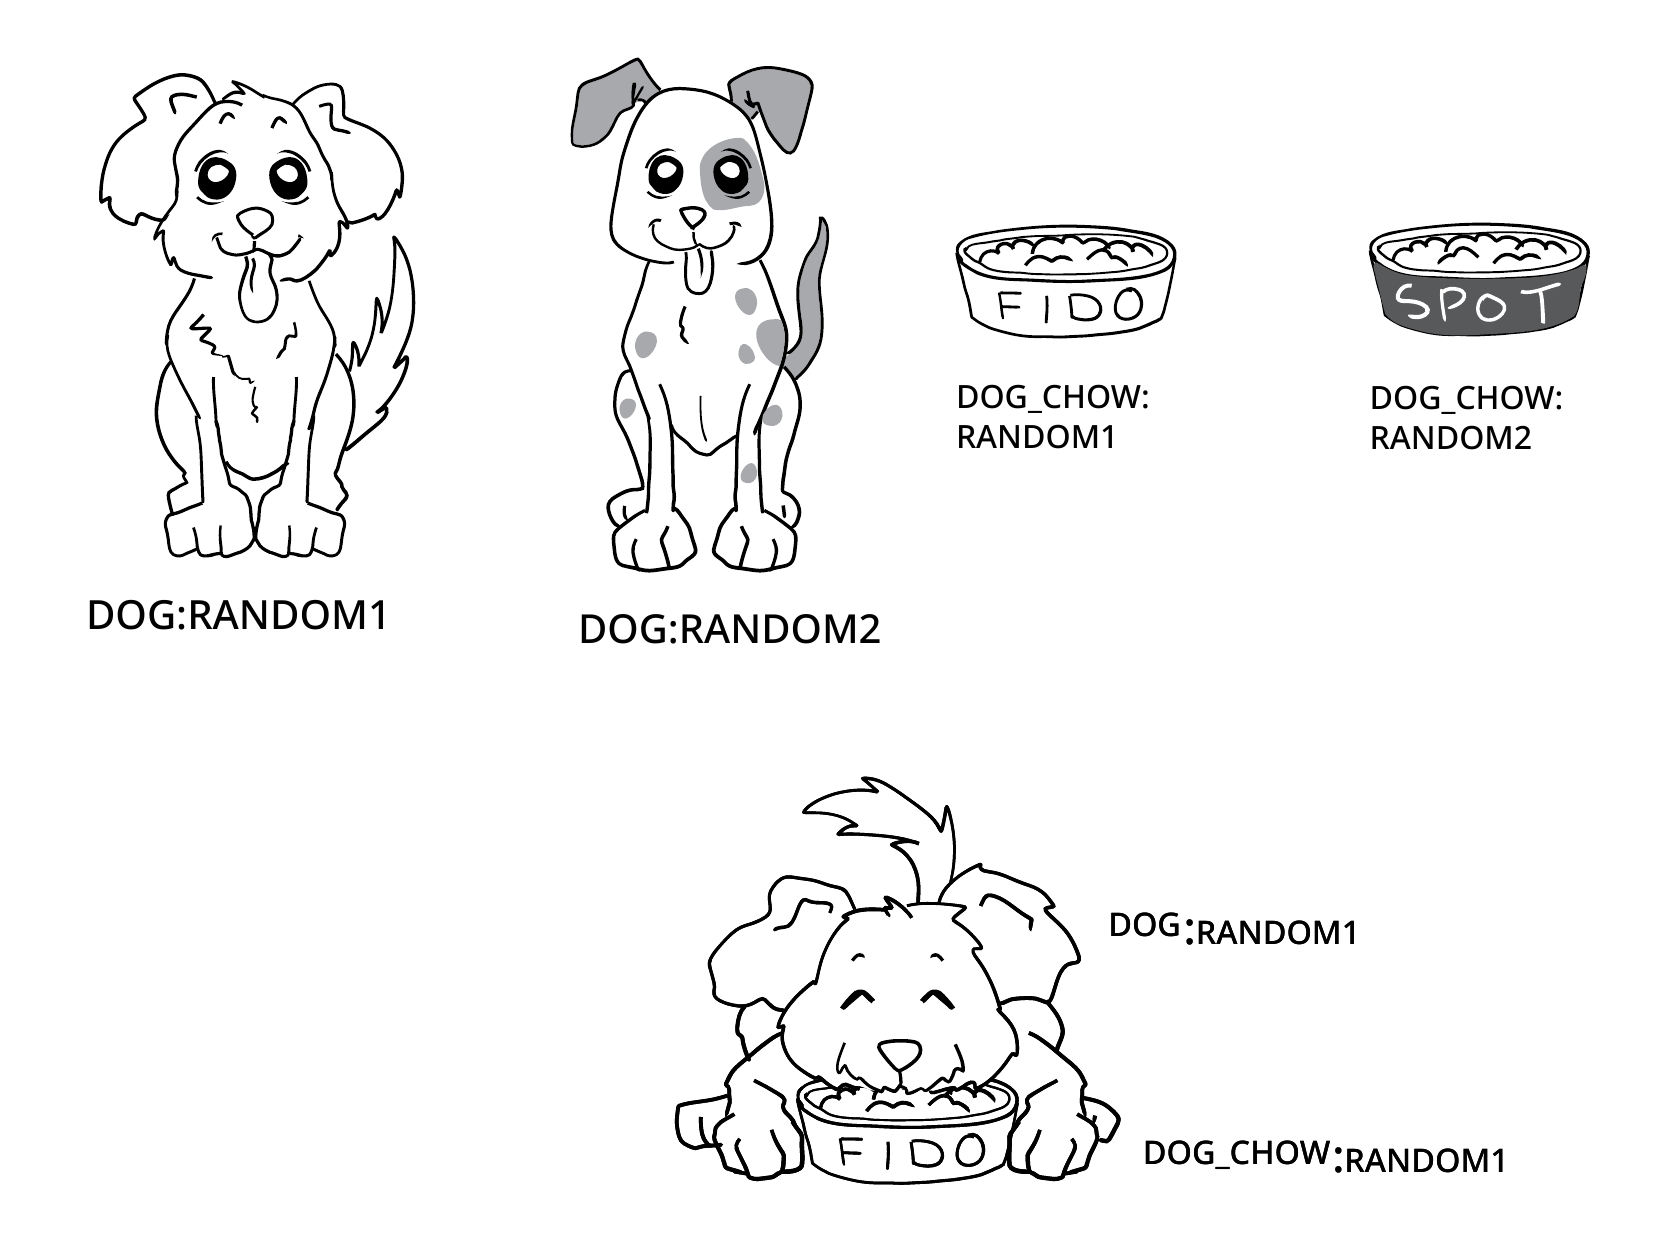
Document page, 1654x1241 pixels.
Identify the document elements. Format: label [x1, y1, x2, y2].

picture [569, 56, 888, 645]
picture [955, 222, 1590, 450]
picture [89, 73, 416, 630]
picture [674, 776, 1524, 1185]
